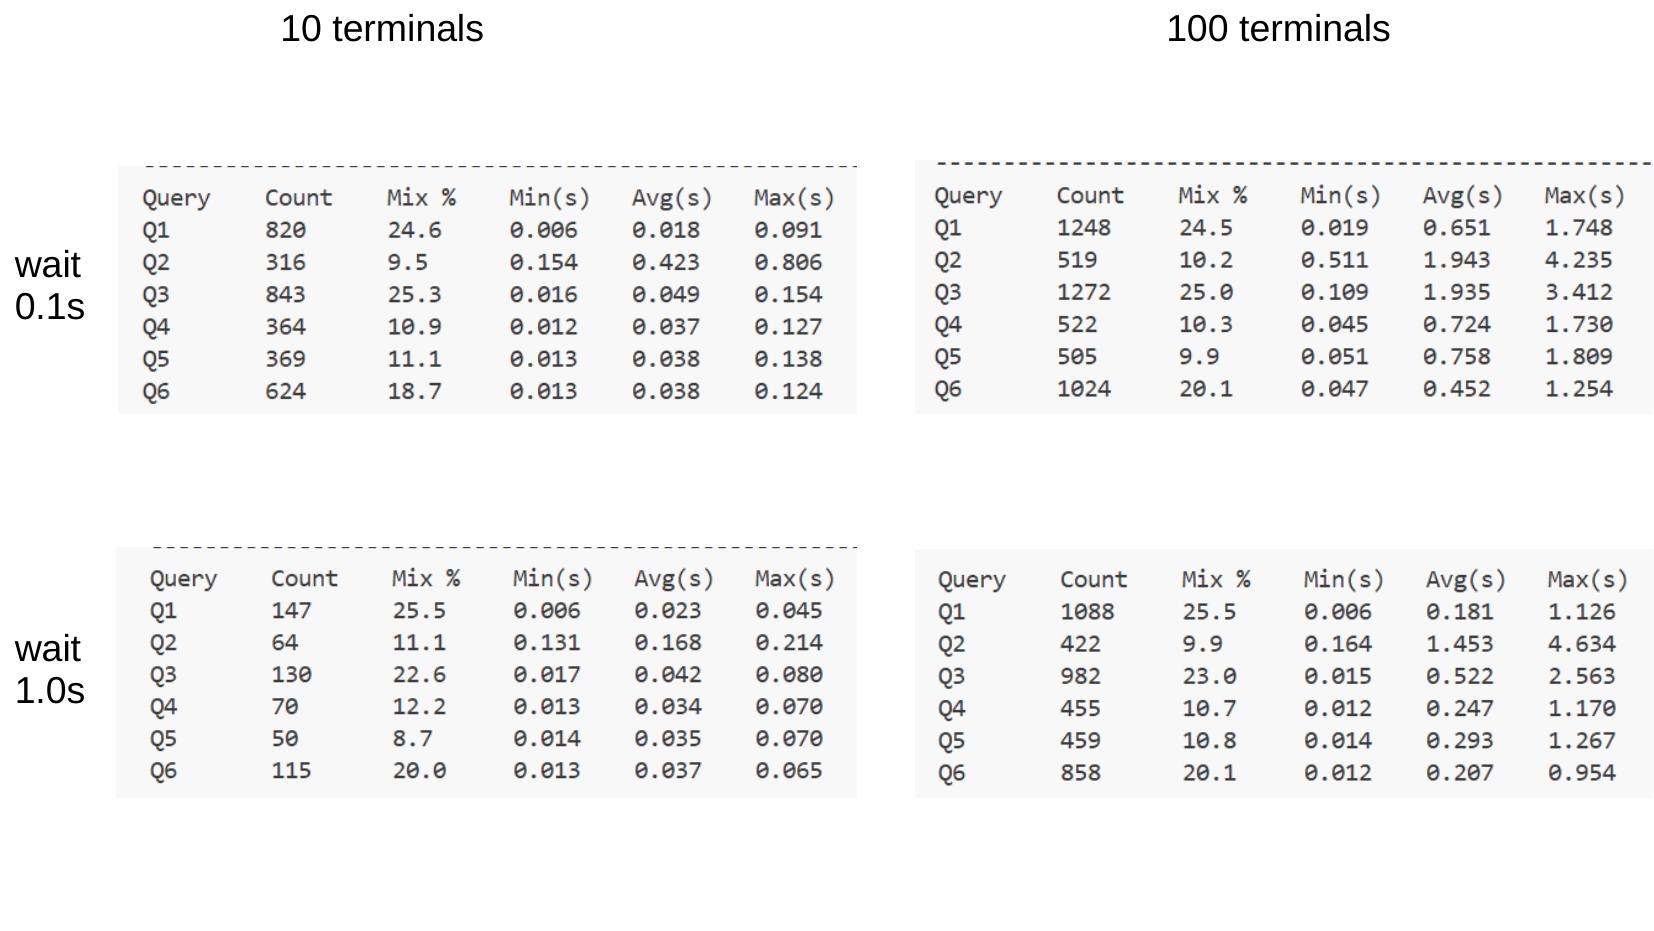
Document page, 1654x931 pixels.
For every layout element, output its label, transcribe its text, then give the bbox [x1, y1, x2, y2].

picture [116, 547, 857, 798]
text_box wait 1.0s [0, 620, 116, 749]
picture [915, 160, 1654, 414]
picture [118, 166, 857, 414]
text_box 10 terminals [265, 0, 502, 60]
text_box wait 0.1s [0, 236, 119, 336]
text_box 100 terminals [1151, 0, 1536, 141]
picture [915, 549, 1654, 798]
